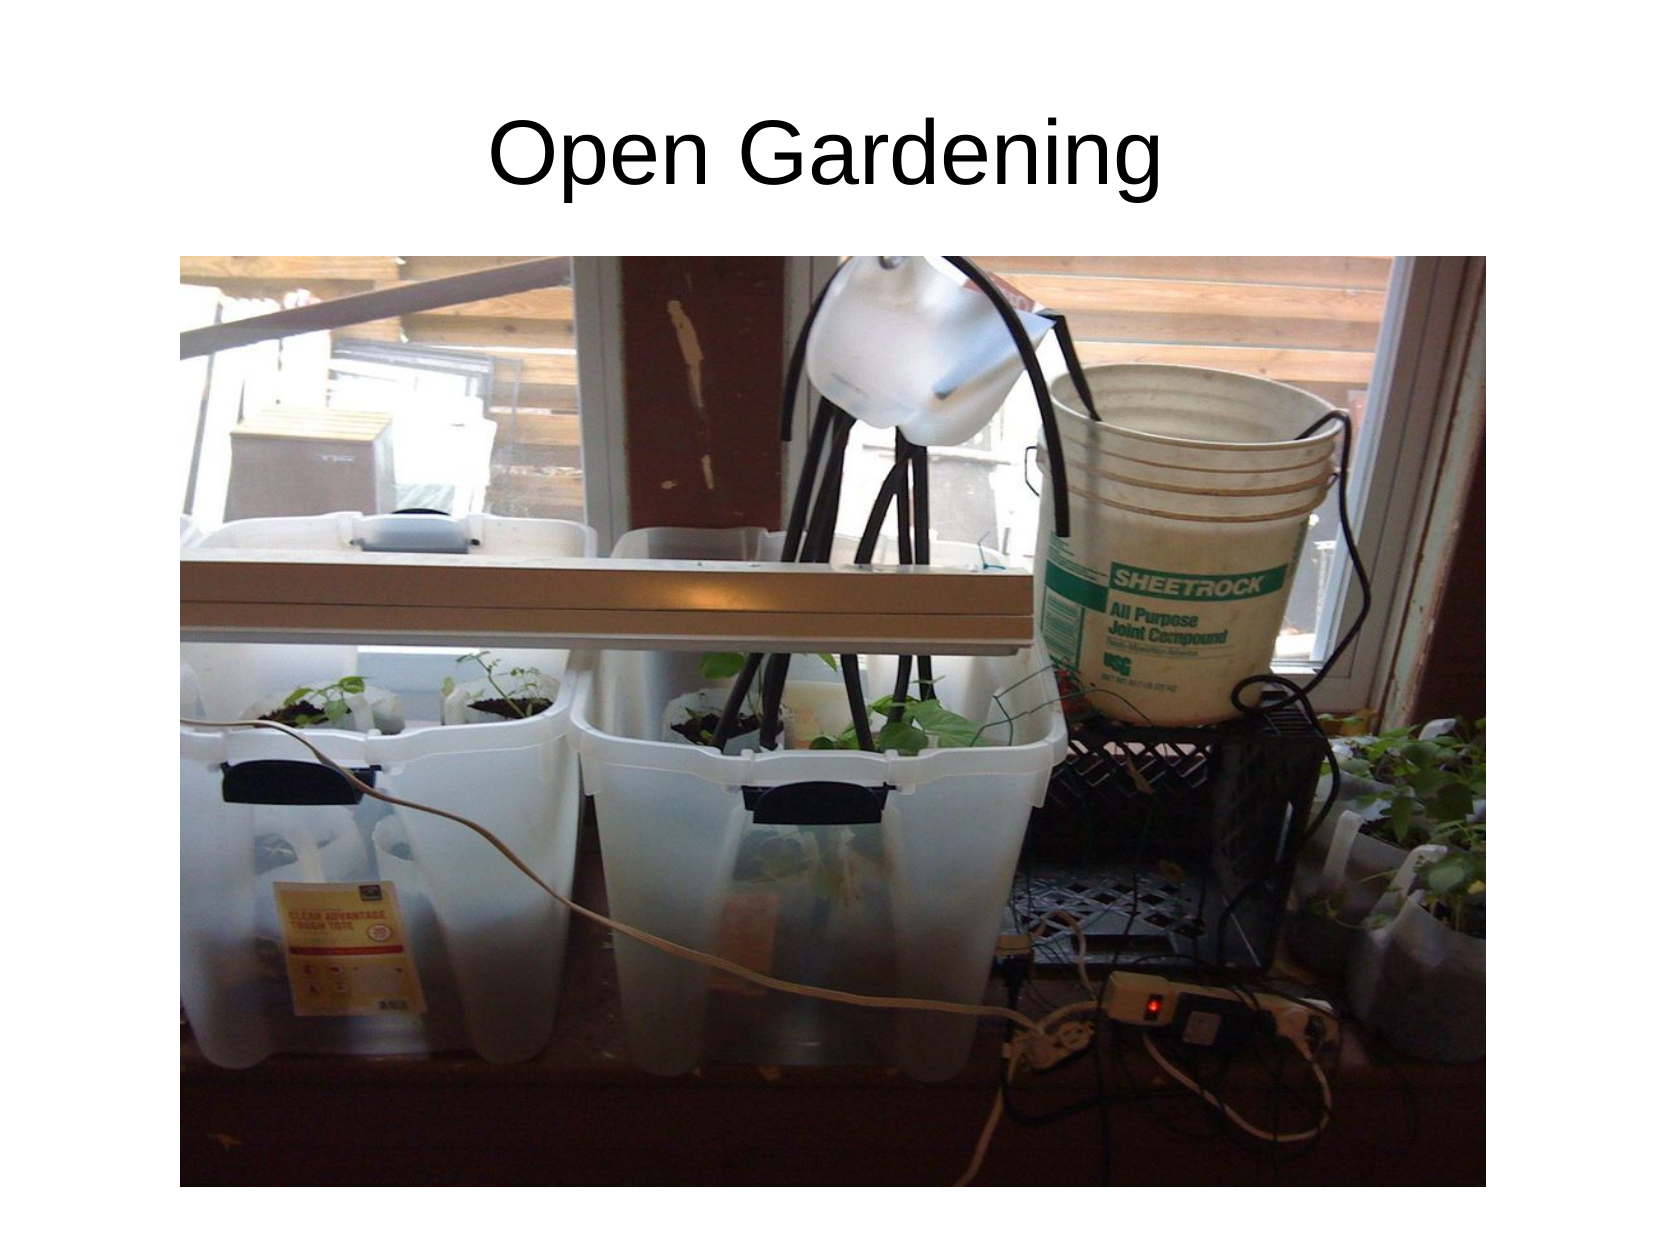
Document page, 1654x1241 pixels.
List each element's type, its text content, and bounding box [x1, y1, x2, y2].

picture [0, 0, 1654, 1241]
title Open Gardening [82, 49, 1571, 257]
